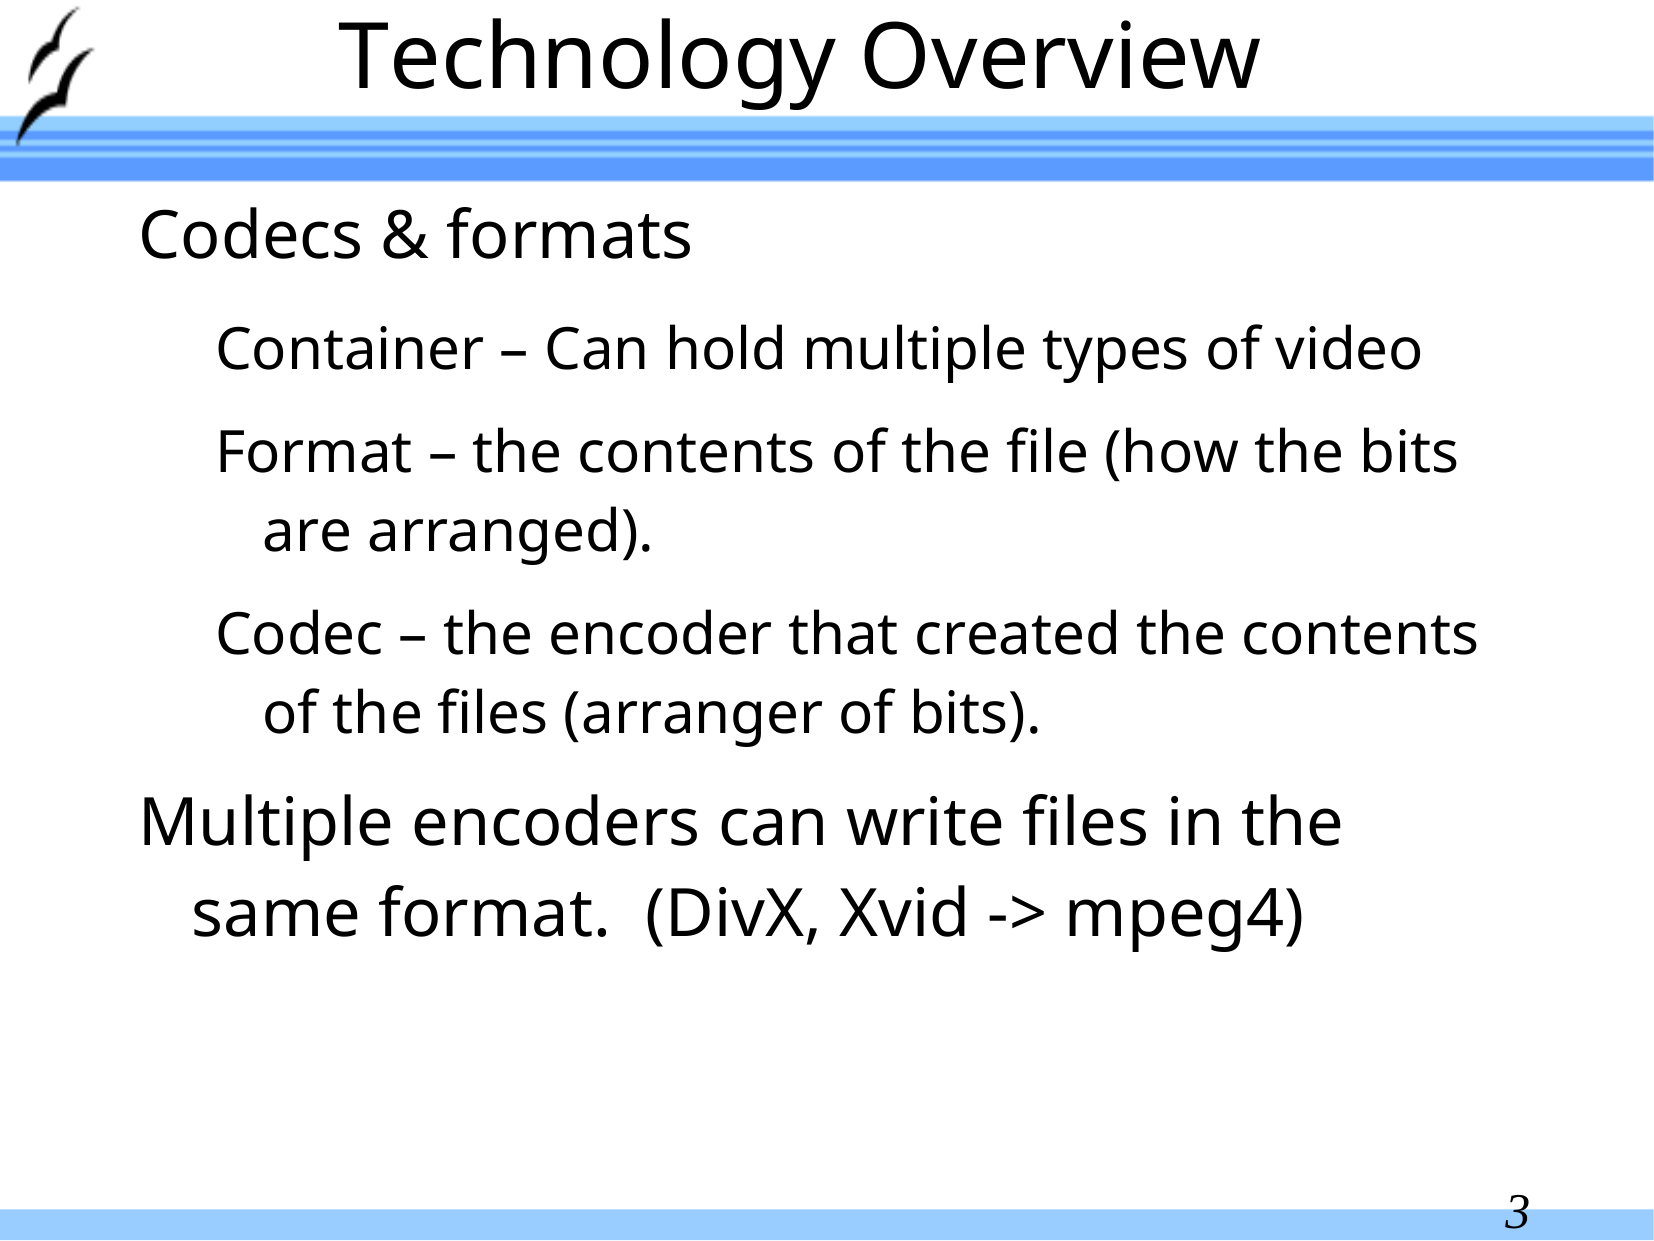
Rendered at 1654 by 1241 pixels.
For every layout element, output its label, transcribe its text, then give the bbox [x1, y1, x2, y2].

picture [0, 0, 1654, 188]
title Technology Overview [94, 0, 1507, 121]
list Codecs & formats Container – Can hold multiple types of video Format – the contents of the file (how the bits are arranged). Codec – the encoder that created the contents of the files (arranger of bits). Multiple encoders can write files in the same format. (DivX, Xvid -> mpeg4) [120, 187, 1533, 1195]
